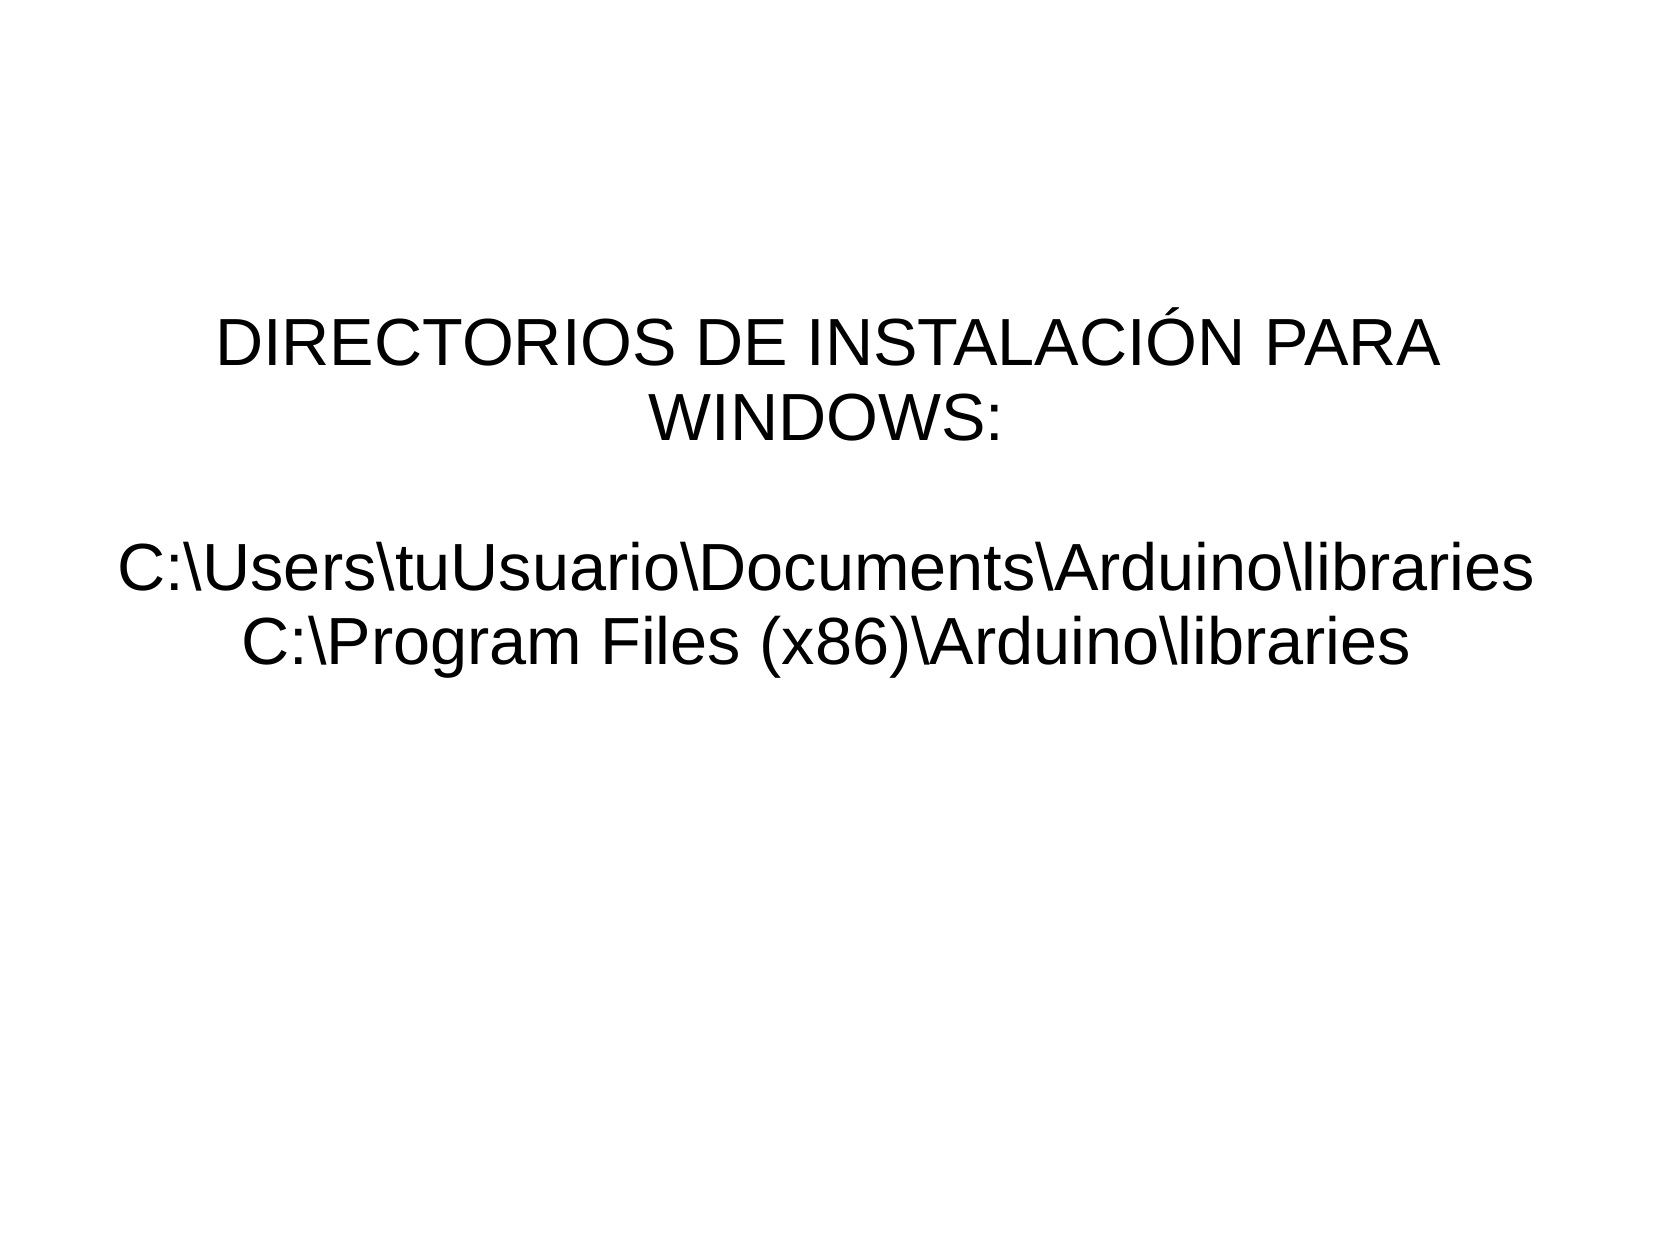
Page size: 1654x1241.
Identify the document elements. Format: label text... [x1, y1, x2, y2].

subtitle DIRECTORIOS DE INSTALACIÓN PARA WINDOWS: C:\Users\tuUsuario\Documents\Arduino\libraries C:\Program Files (x86)\Arduino\libraries [82, 49, 1571, 1010]
